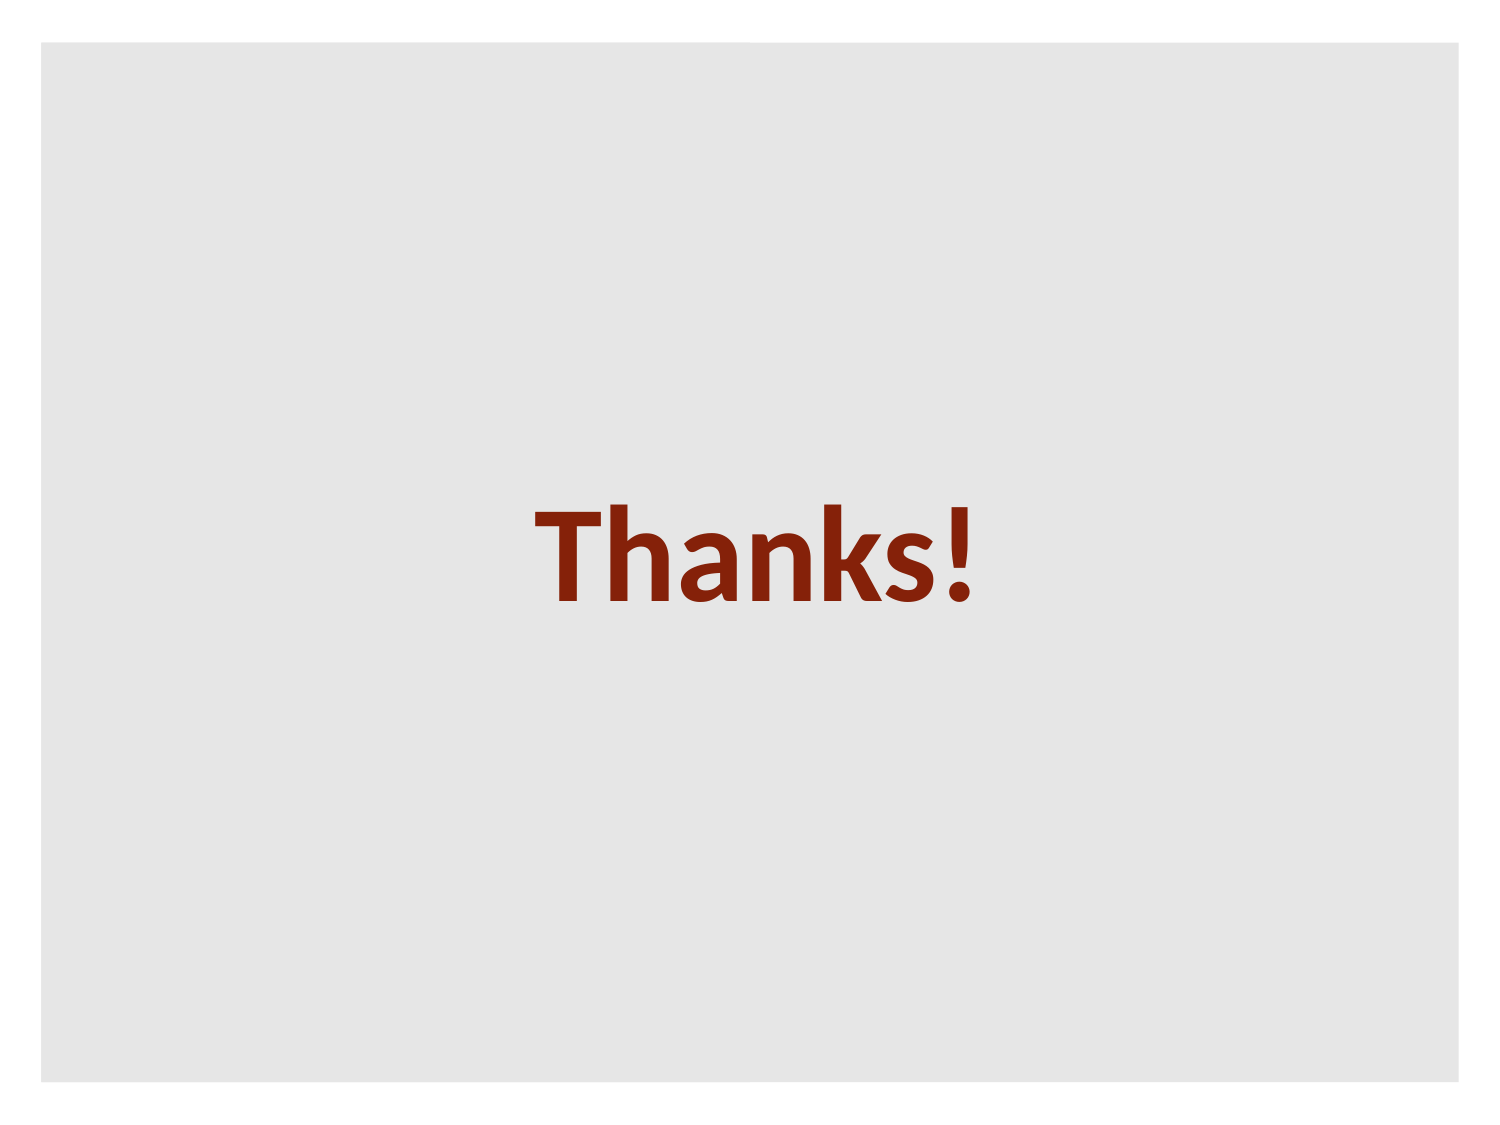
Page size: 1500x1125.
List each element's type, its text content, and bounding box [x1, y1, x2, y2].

text_box [41, 42, 1459, 1083]
text_box Thanks! [431, 456, 998, 636]
